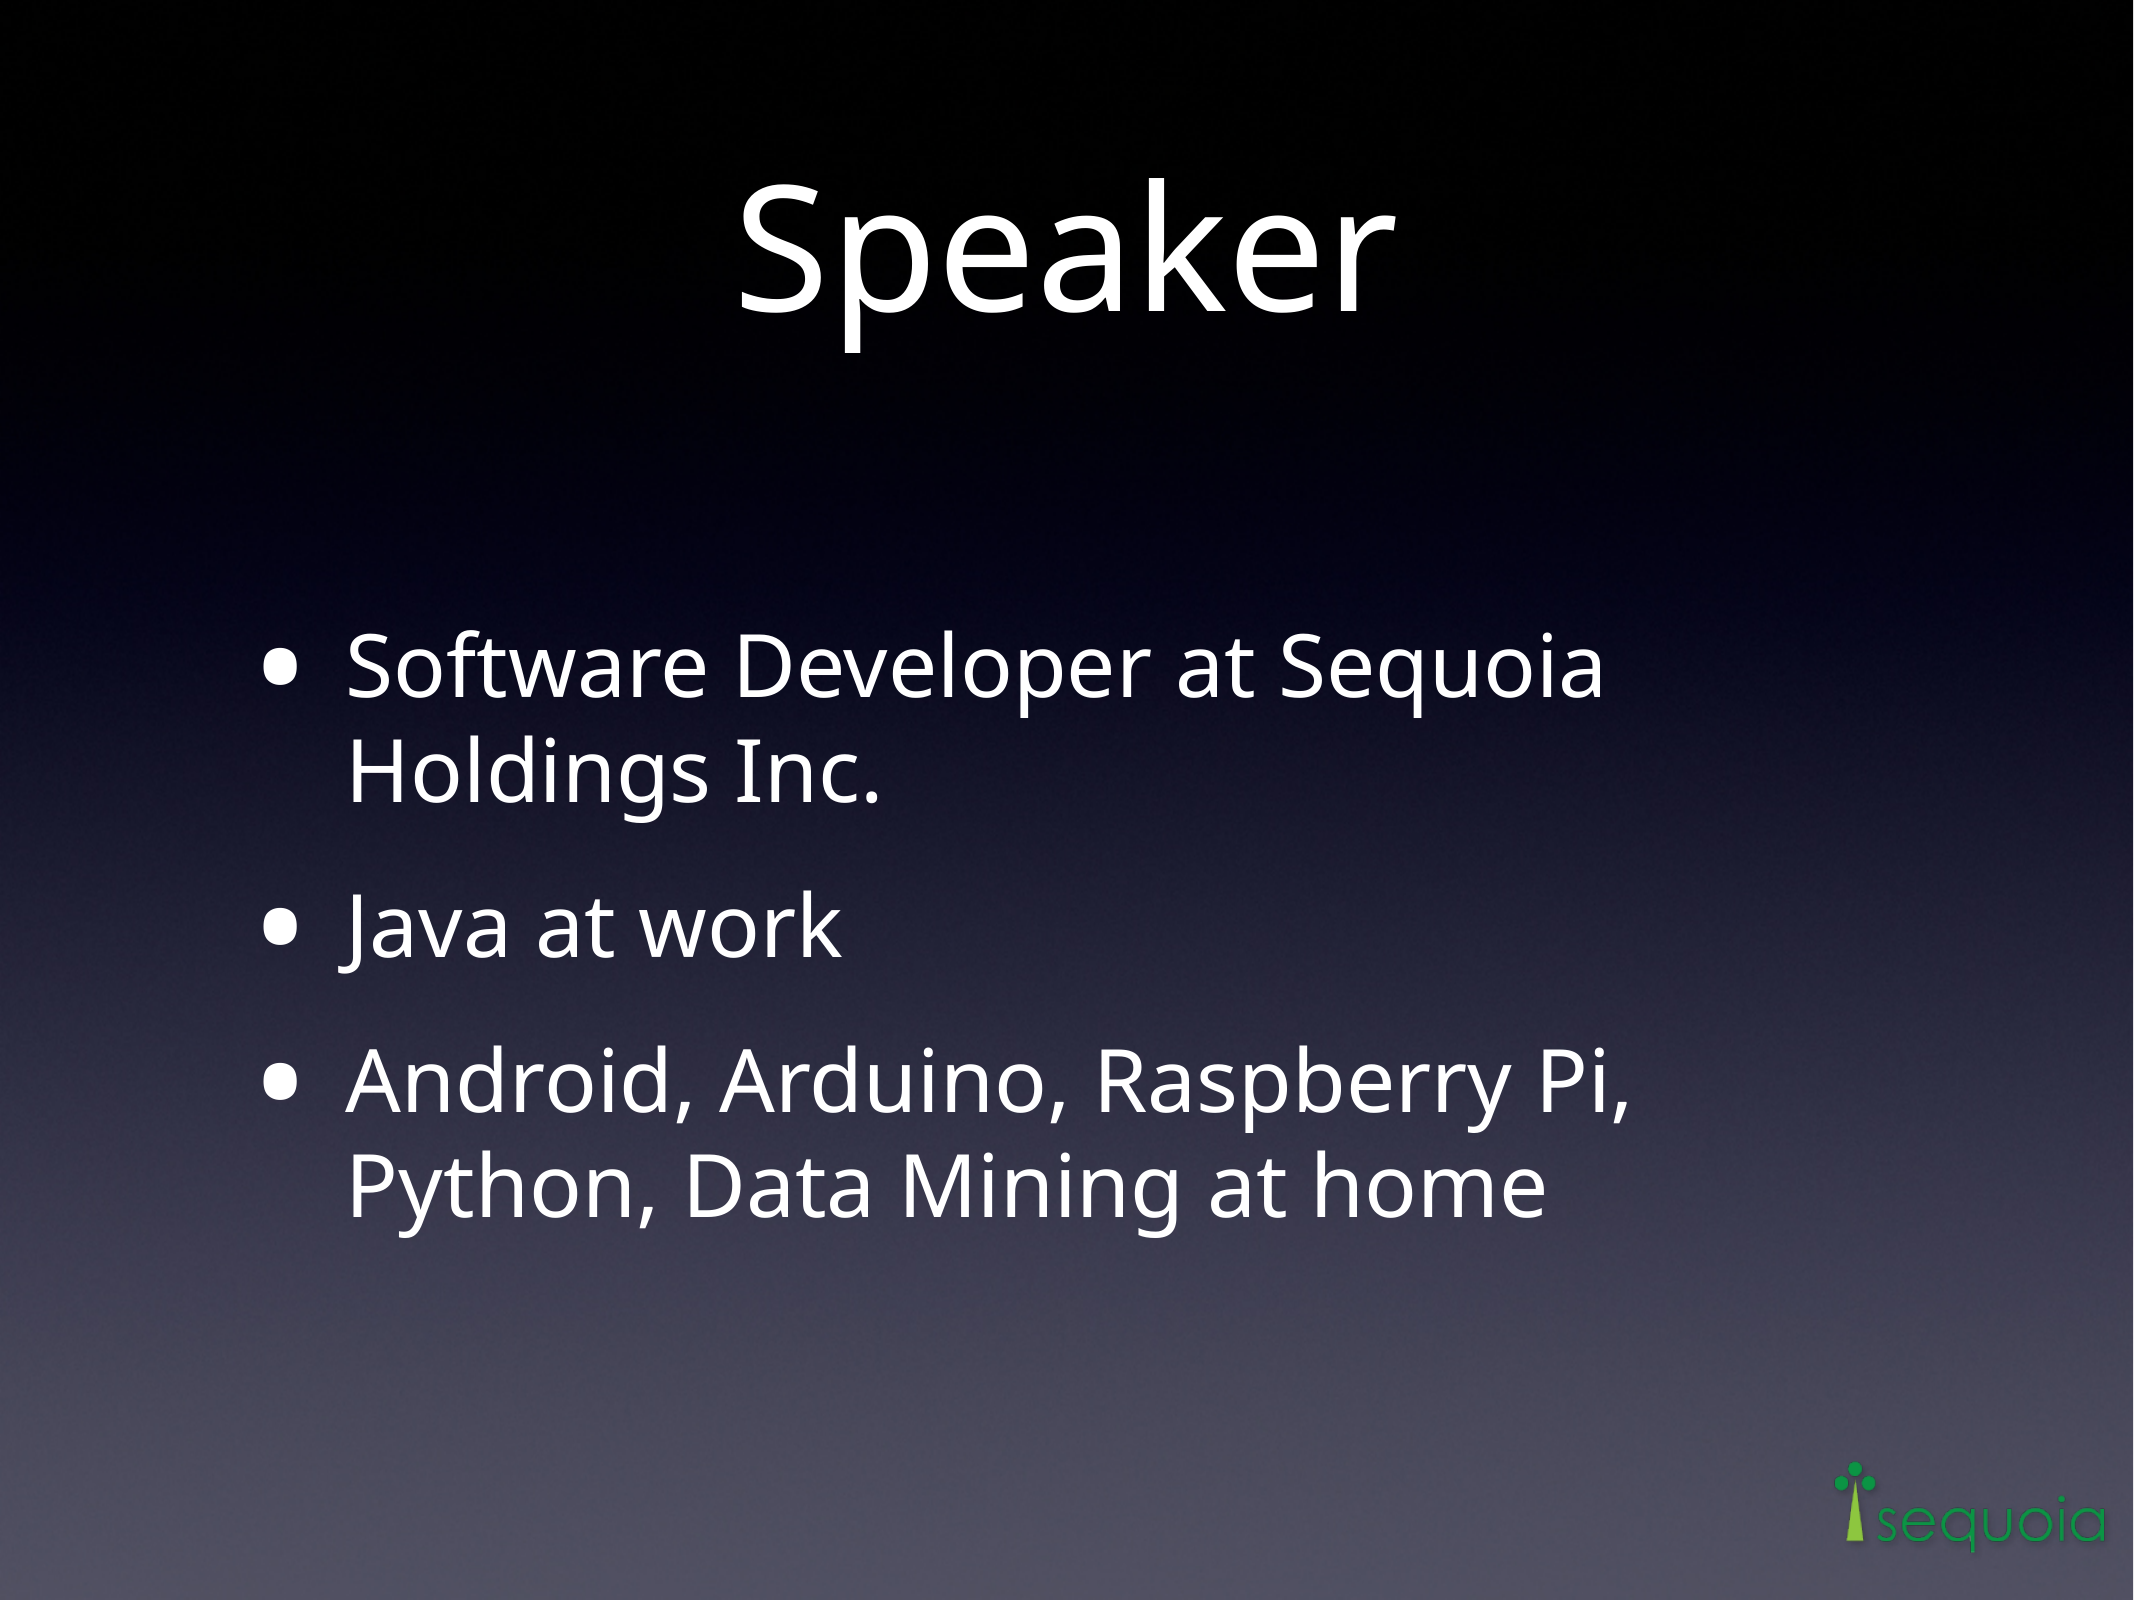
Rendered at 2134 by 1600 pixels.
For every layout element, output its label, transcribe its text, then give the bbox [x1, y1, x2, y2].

title Speaker [208, 41, 1925, 442]
picture [0, 0, 2134, 1600]
subtitle Software Developer at Sequoia Holdings Inc. Java at work Android, Arduino, Raspberry Pi, Python, Data Mining at home [208, 454, 1925, 1392]
